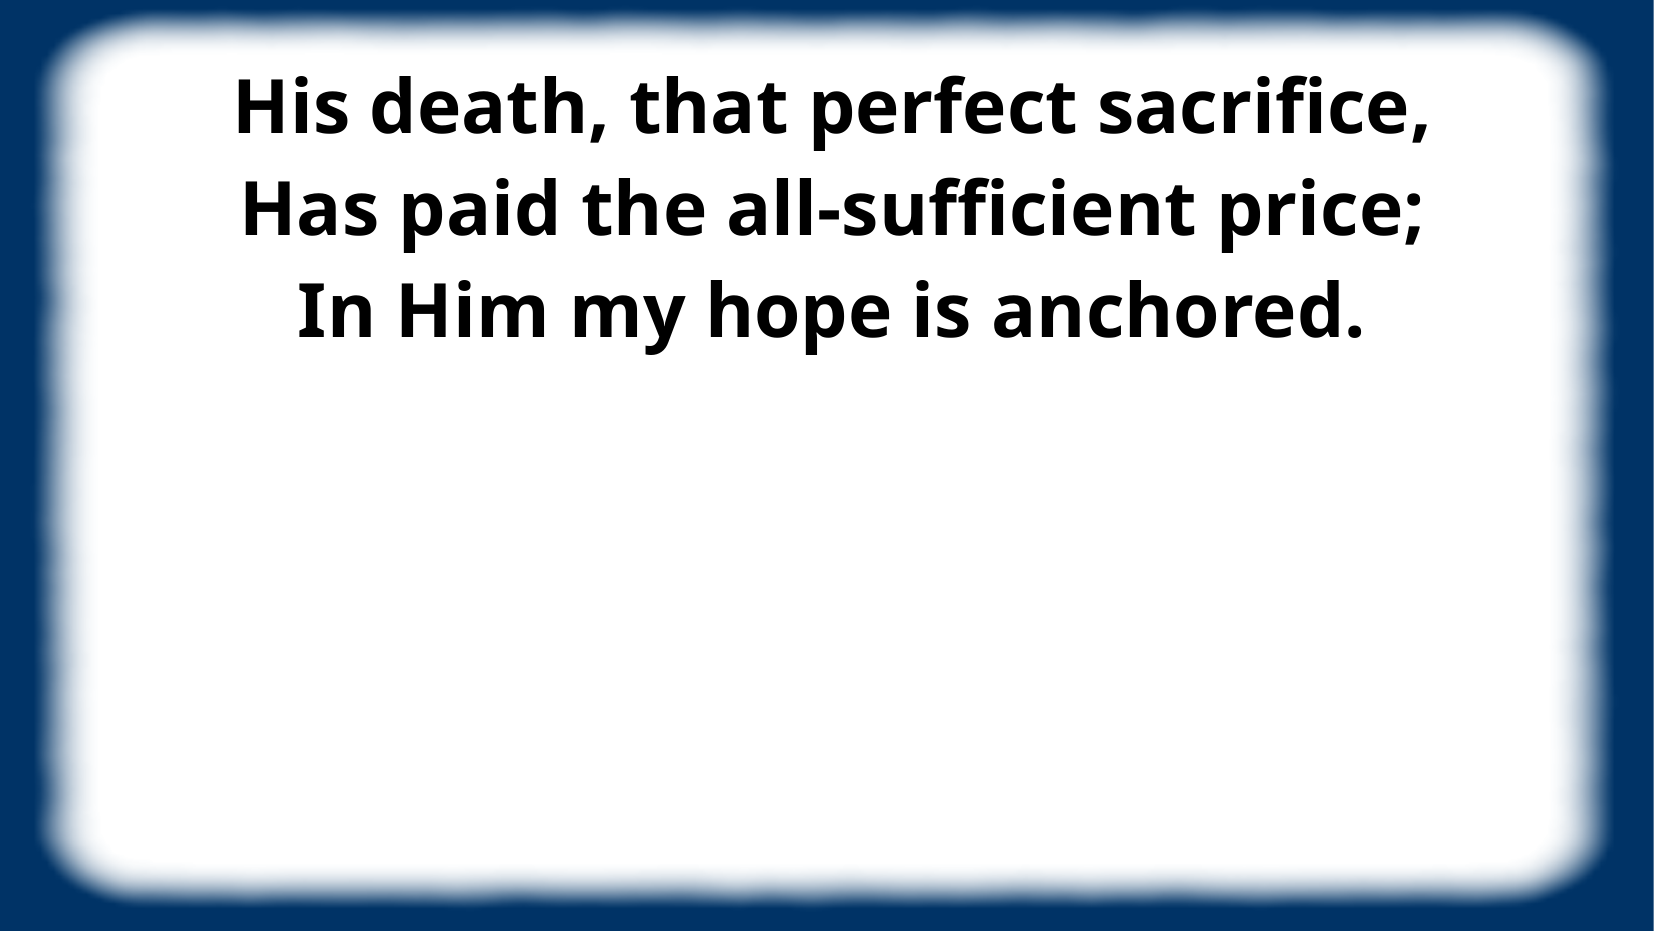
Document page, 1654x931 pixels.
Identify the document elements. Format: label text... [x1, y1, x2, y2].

picture [0, 0, 1654, 931]
text_box His death, that perfect sacrifice, Has paid the all-sufficient price; In Him my hope is anchored. [120, 45, 1546, 361]
